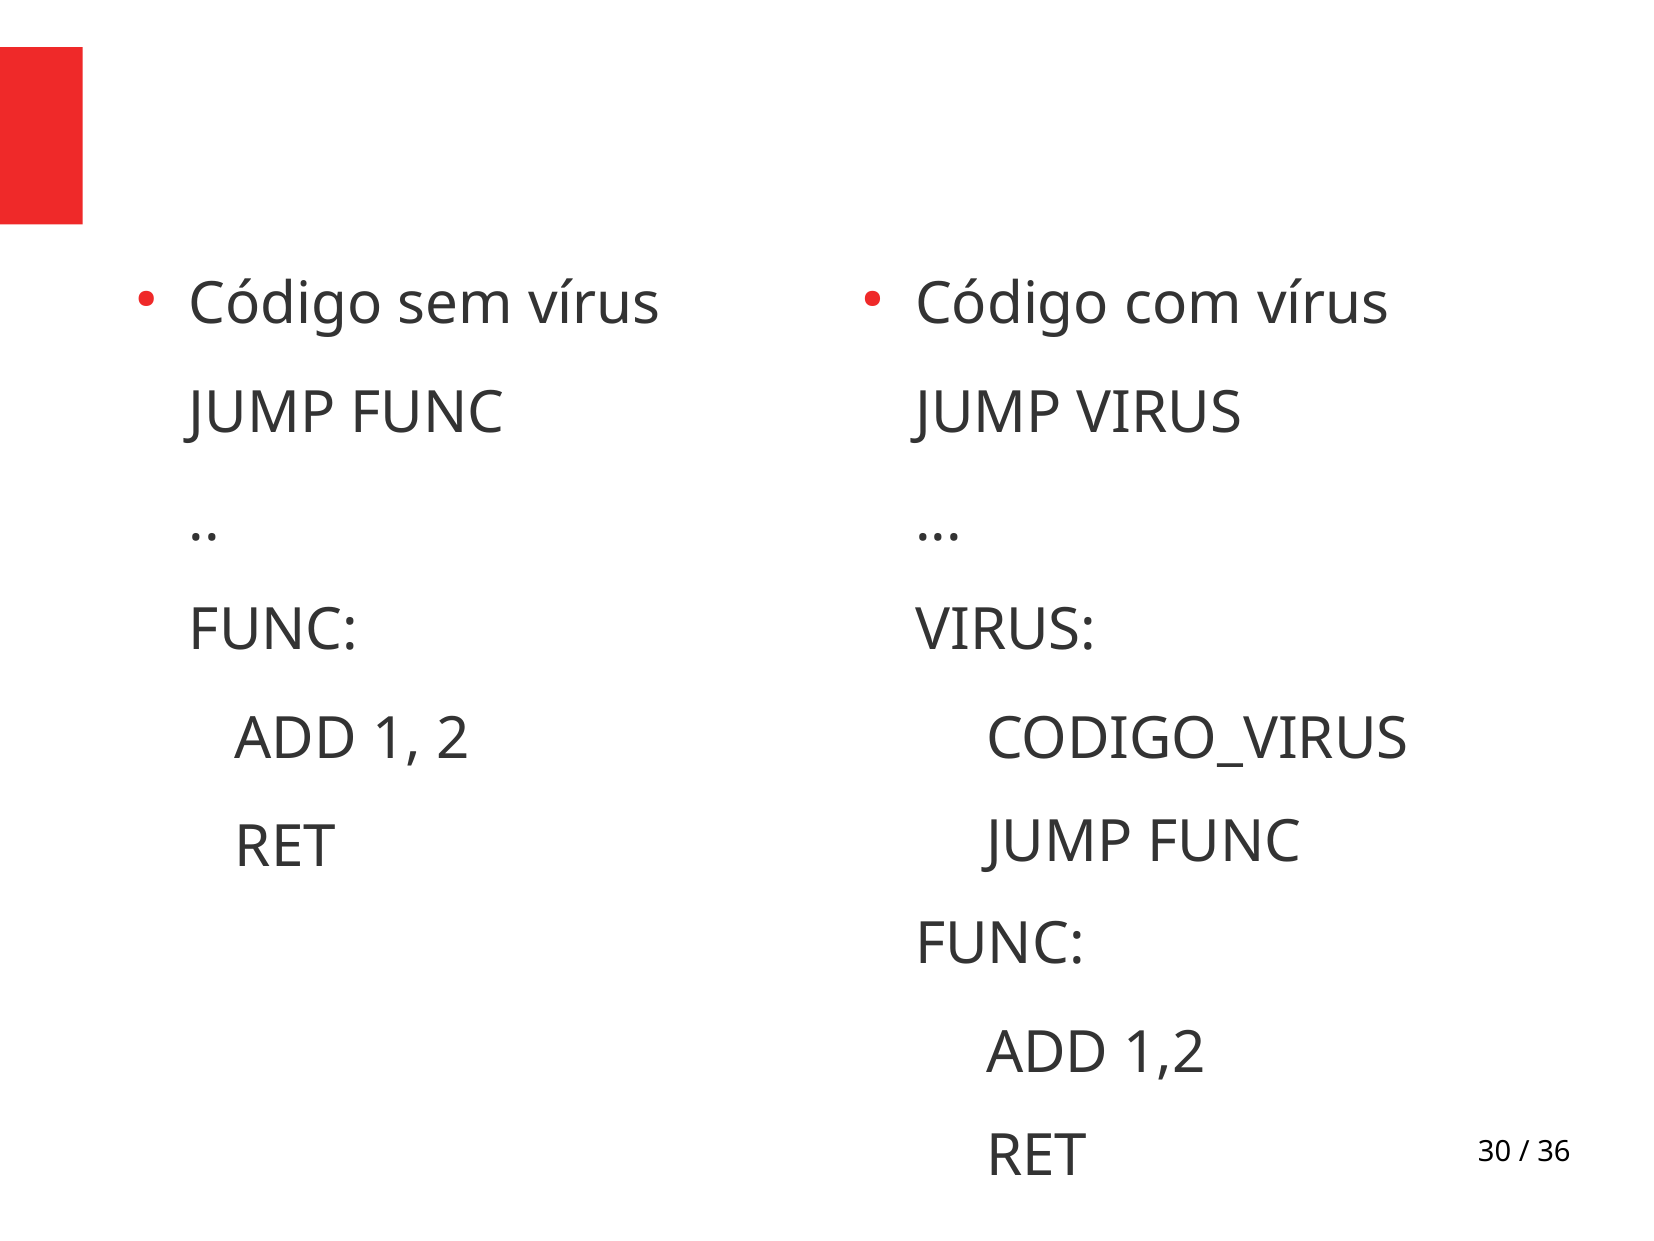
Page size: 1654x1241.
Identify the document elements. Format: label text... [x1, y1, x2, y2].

list Código sem vírus JUMP FUNC .. FUNC: ADD 1, 2 RET [118, 261, 810, 981]
list Código com vírus JUMP VIRUS ... VIRUS: CODIGO_VIRUS JUMP FUNC FUNC: ADD 1,2 RET [844, 261, 1536, 981]
